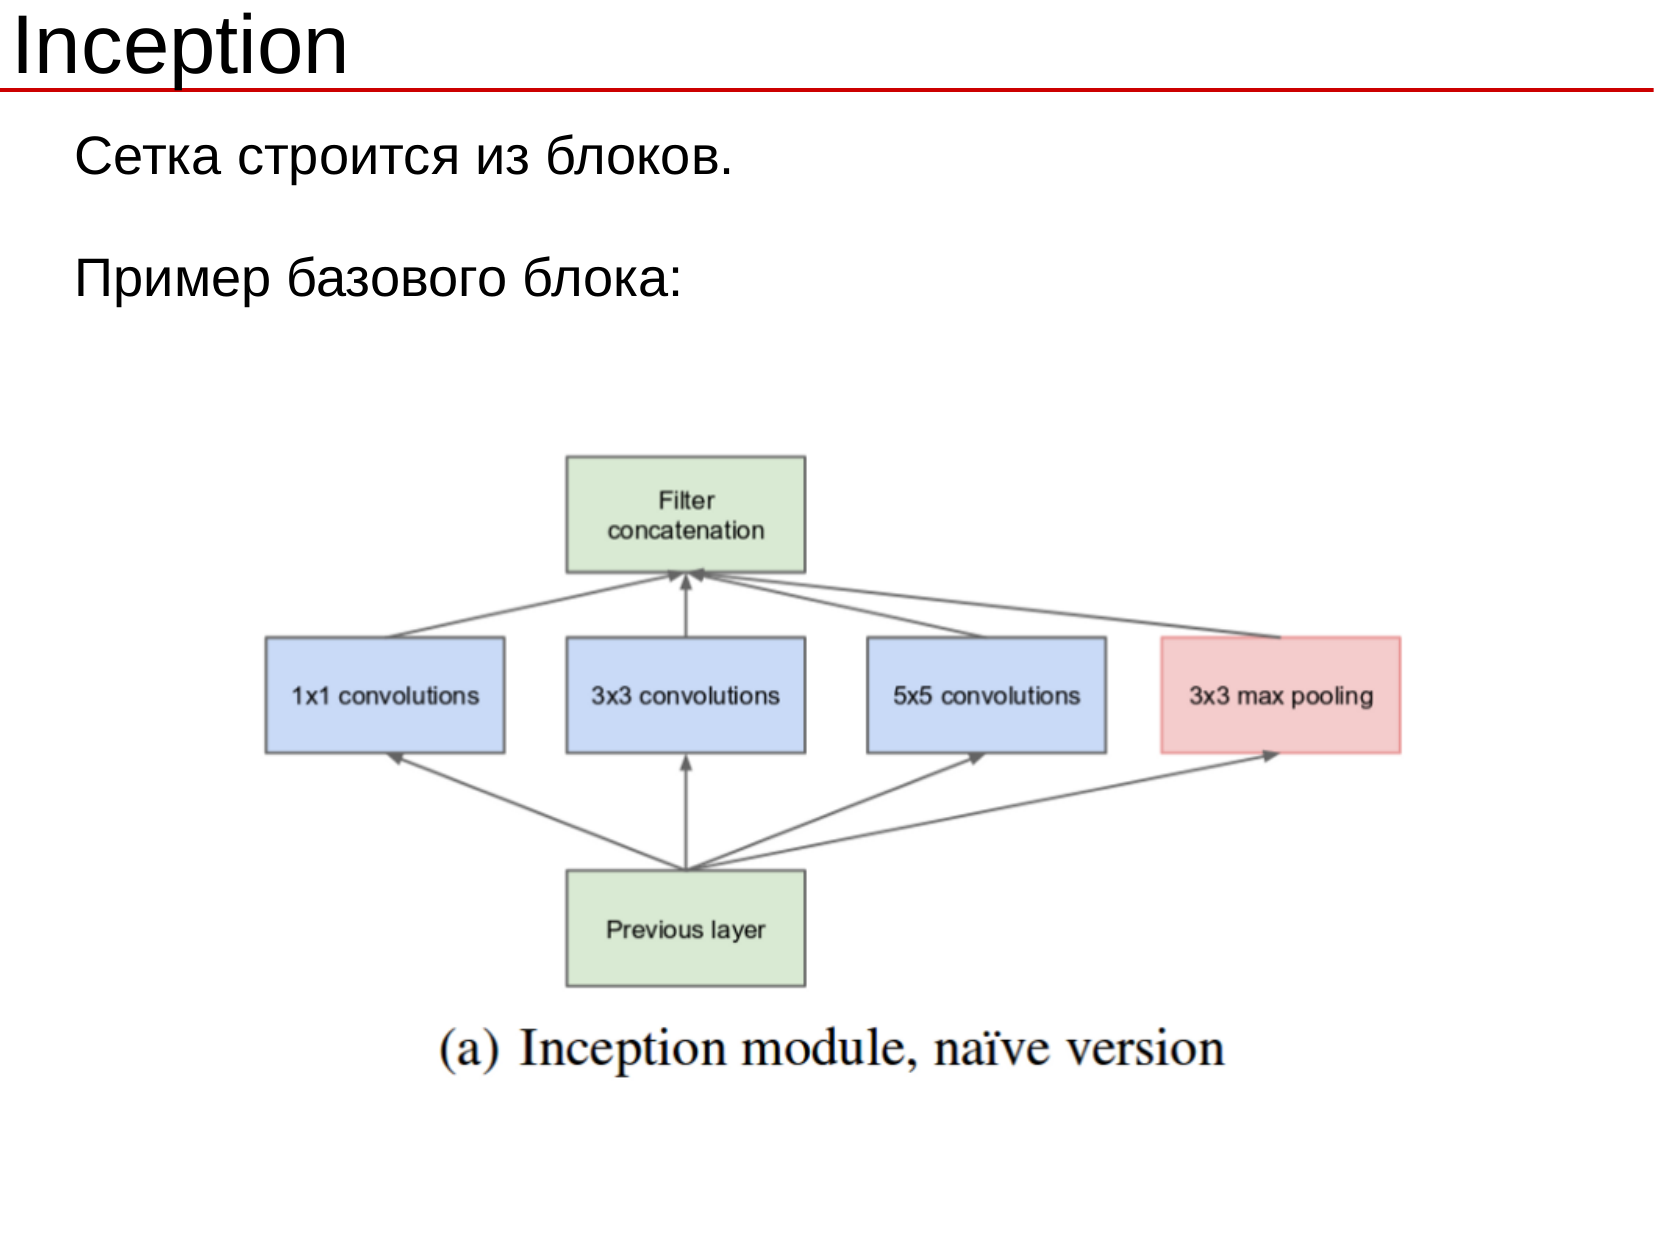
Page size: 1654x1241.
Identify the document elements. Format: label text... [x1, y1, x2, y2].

text_box Сетка строится из блоков. Пример базового блока: [60, 118, 1546, 316]
picture [210, 404, 1460, 1098]
title Inception [11, 0, 1501, 91]
